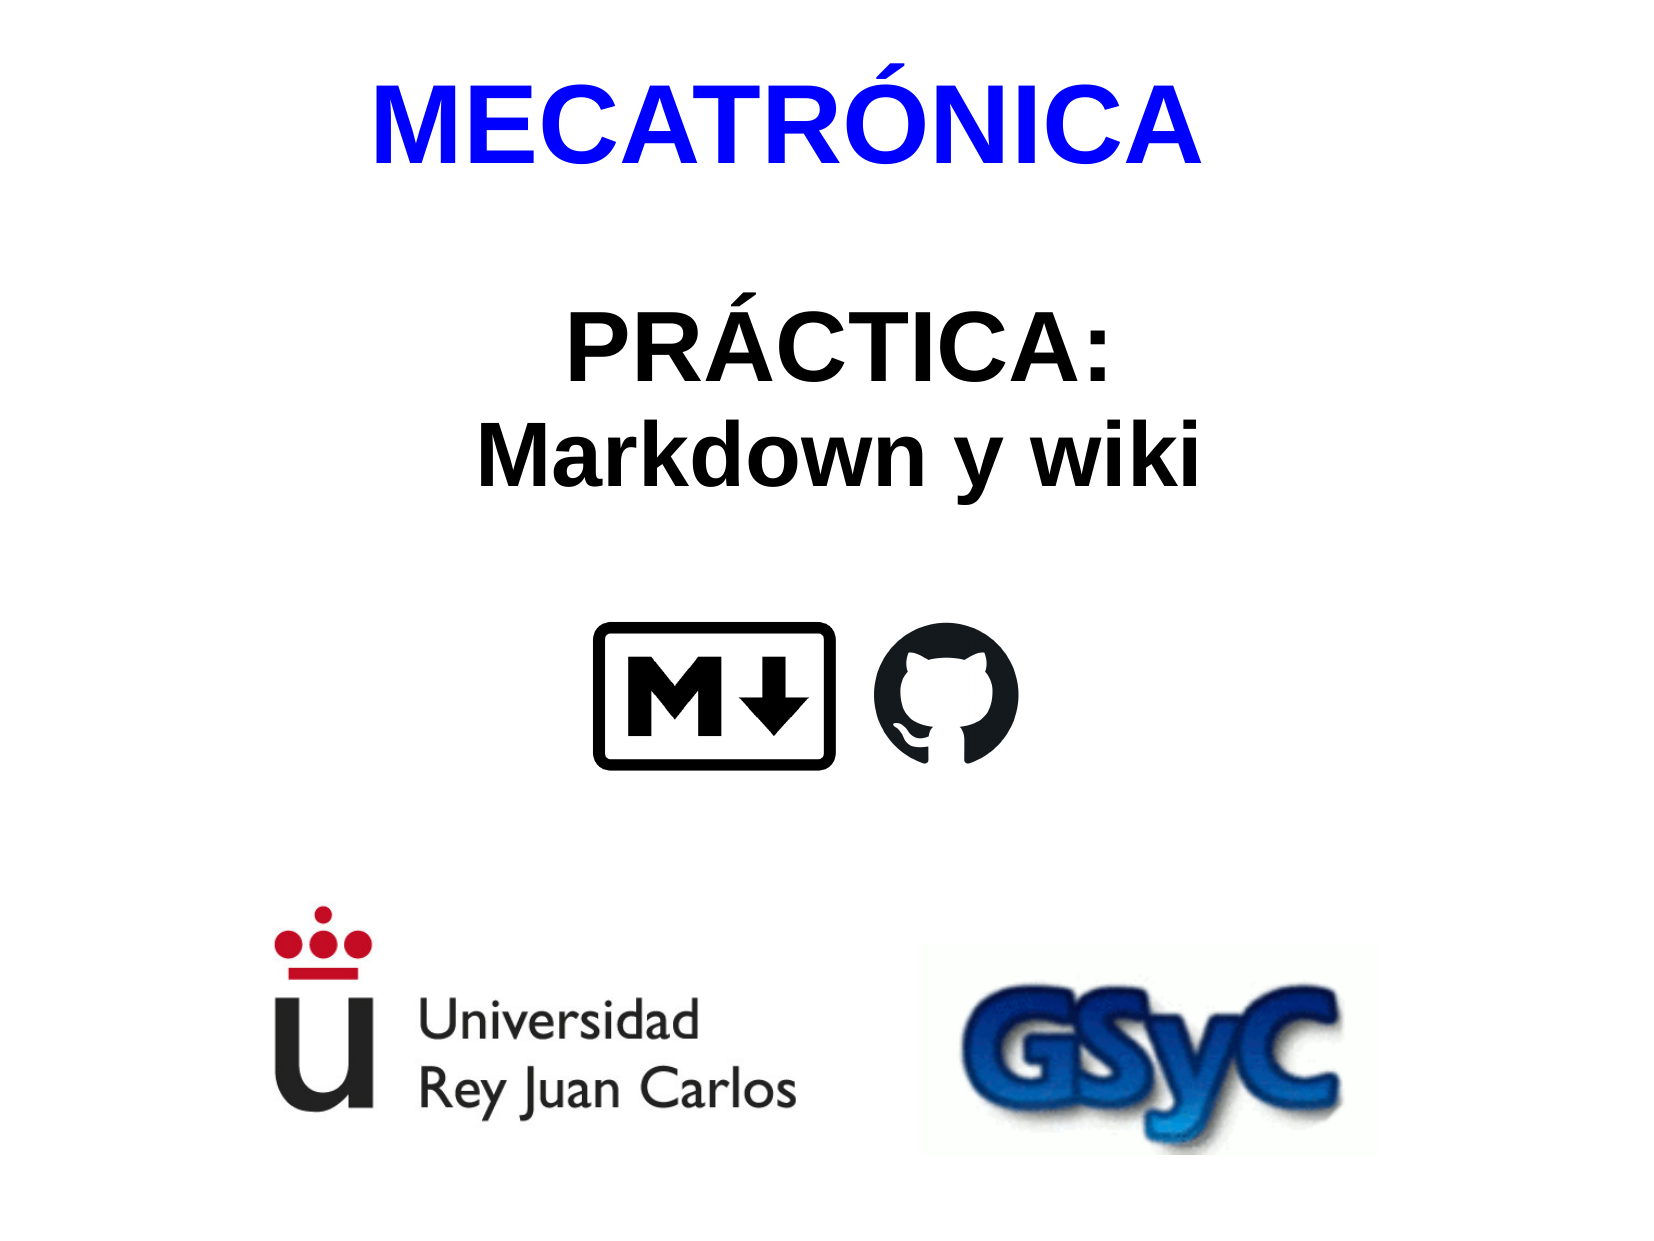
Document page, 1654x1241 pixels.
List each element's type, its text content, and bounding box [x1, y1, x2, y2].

picture [870, 621, 1021, 766]
title MECATRÓNICA [45, 39, 1531, 211]
picture [922, 944, 1379, 1156]
picture [240, 884, 824, 1141]
title PRÁCTICA: Markdown y wiki [165, 240, 1516, 557]
picture [586, 613, 841, 781]
